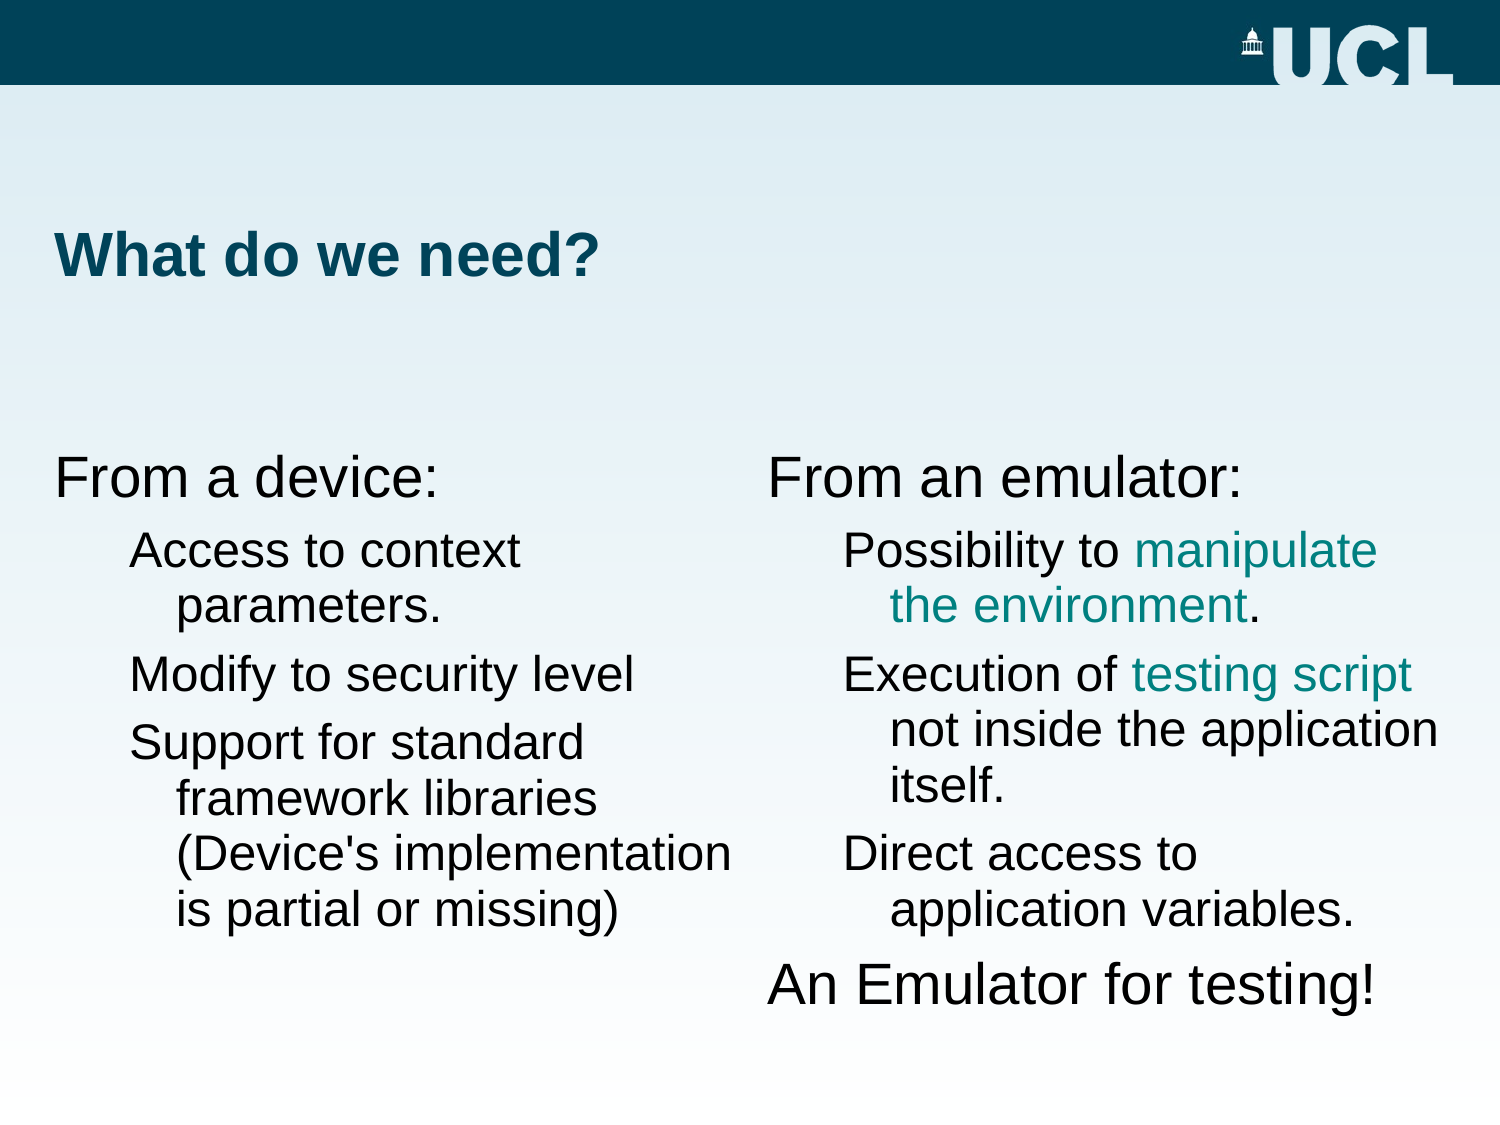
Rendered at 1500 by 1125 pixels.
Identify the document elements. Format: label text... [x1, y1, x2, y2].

list From an emulator: Possibility to manipulate the environment. Execution of testing script not inside the application itself. Direct access to application variables. An Emulator for testing! [767, 444, 1448, 1017]
picture [1274, 28, 1330, 85]
picture [1409, 28, 1453, 85]
list From a device: Access to context parameters. Modify to security level Support for standard framework libraries (Device's implementation is partial or missing) [54, 444, 734, 1011]
picture [1338, 25, 1398, 85]
title What do we need? [54, 156, 1447, 355]
picture [1240, 28, 1263, 55]
